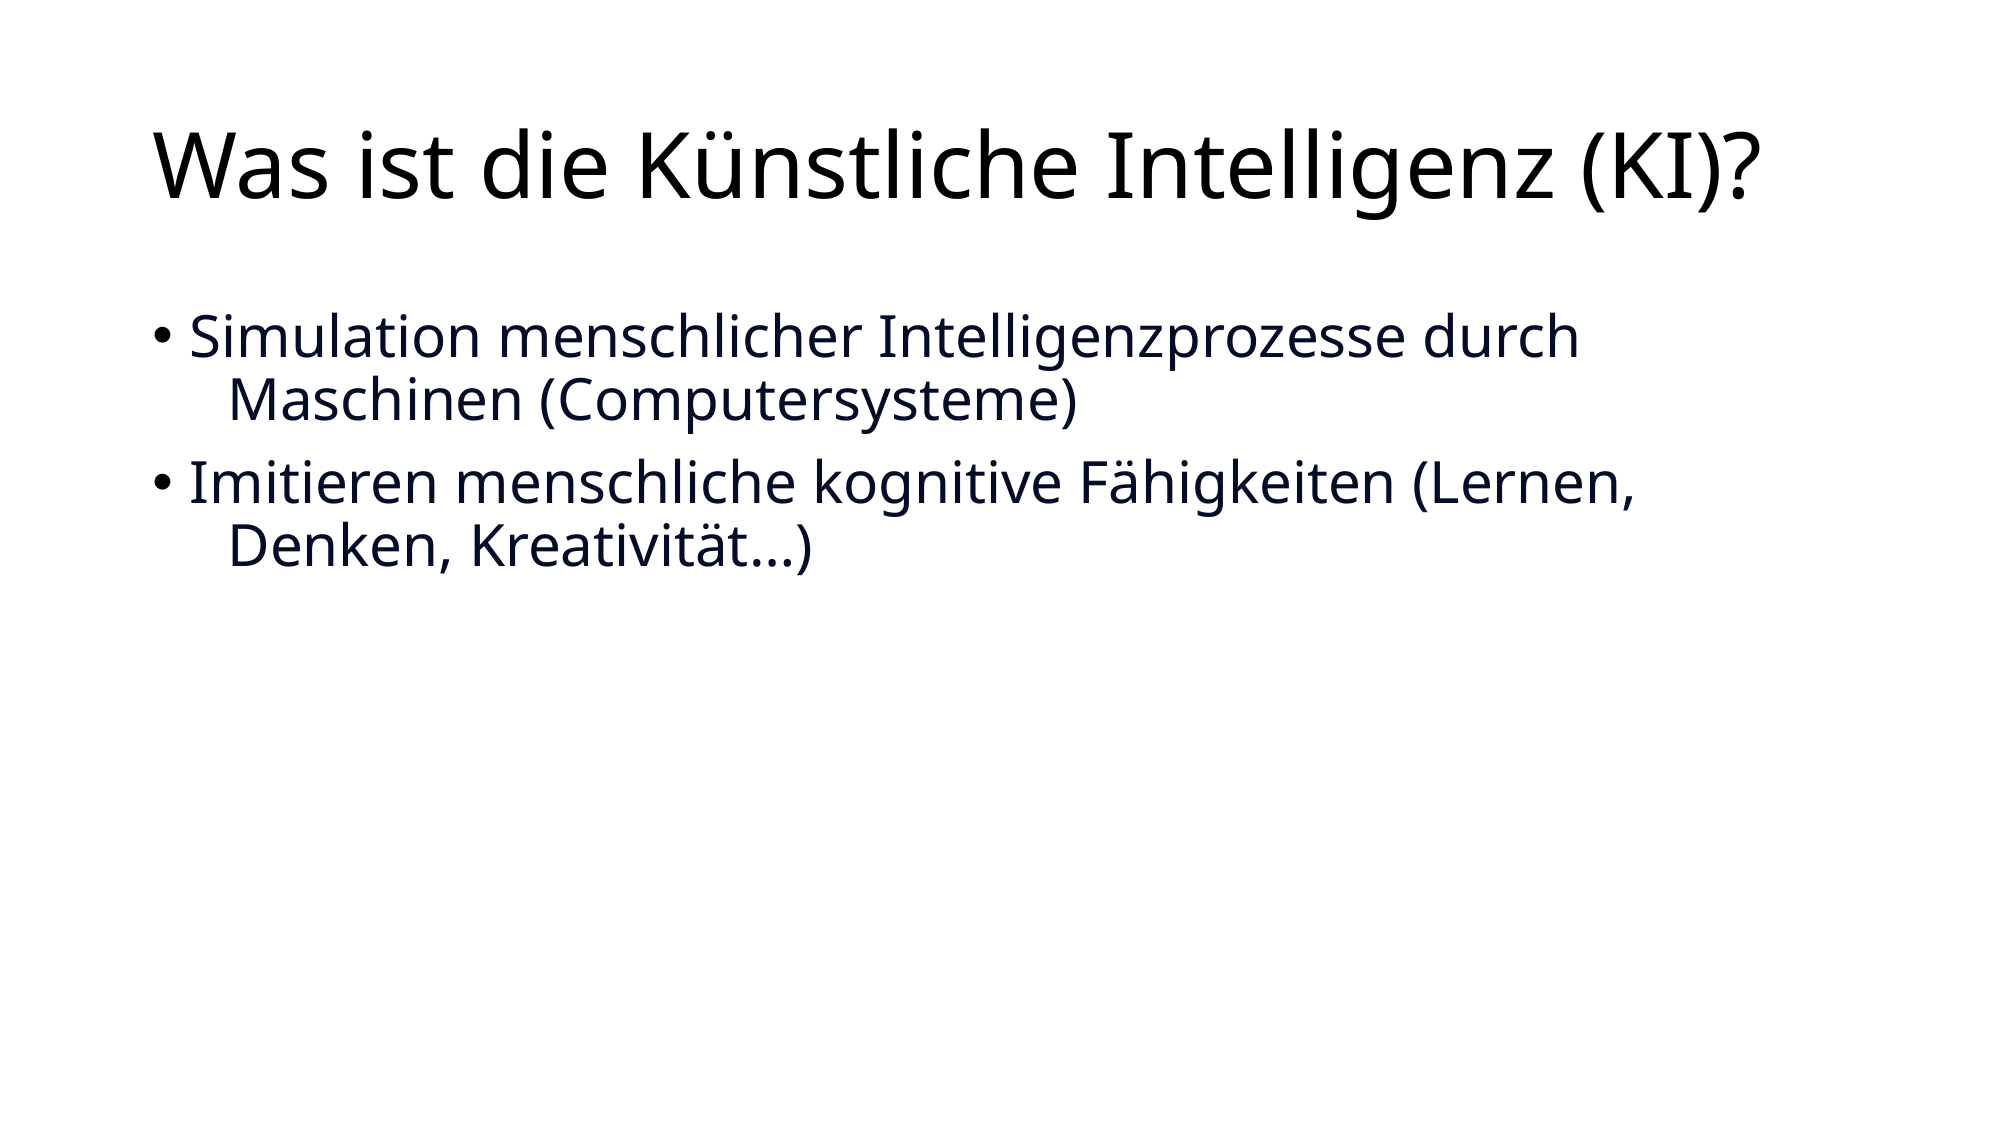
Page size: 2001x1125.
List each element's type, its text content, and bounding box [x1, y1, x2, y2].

title Was ist die Künstliche Intelligenz (KI)? [137, 59, 1863, 278]
list Simulation menschlicher Intelligenzprozesse durch Maschinen (Computersysteme) Imitieren menschliche kognitive Fähigkeiten (Lernen, Denken, Kreativität…) [137, 299, 1863, 1014]
